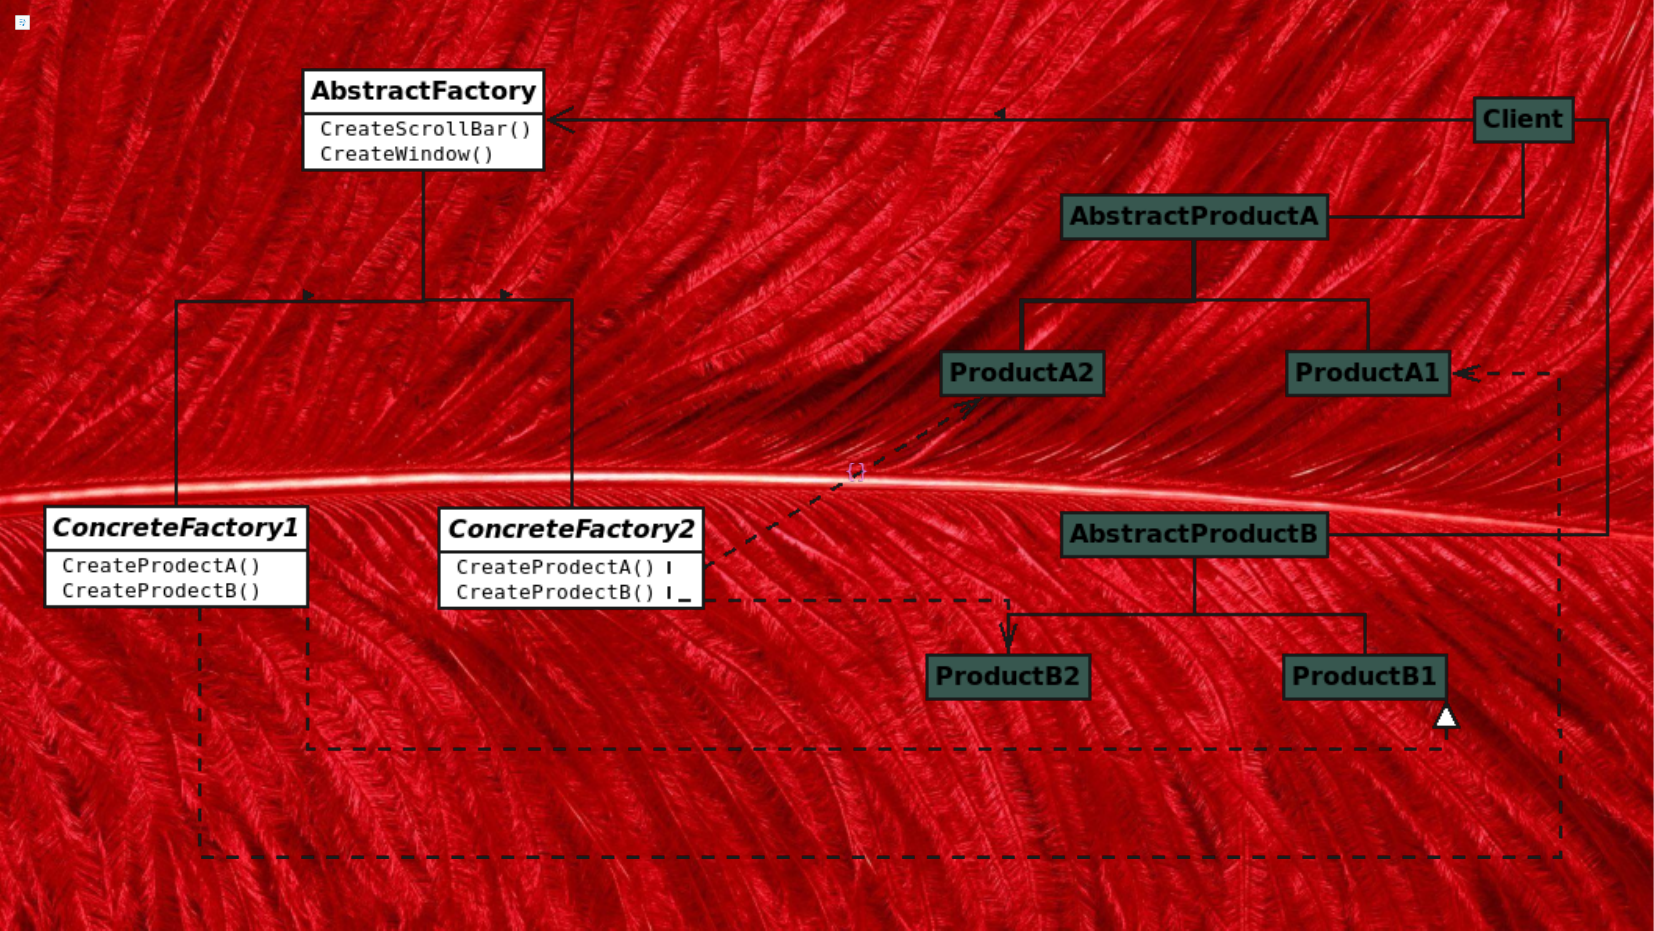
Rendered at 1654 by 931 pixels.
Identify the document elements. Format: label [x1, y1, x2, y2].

picture [0, 0, 1654, 931]
text_box [15, 15, 31, 31]
